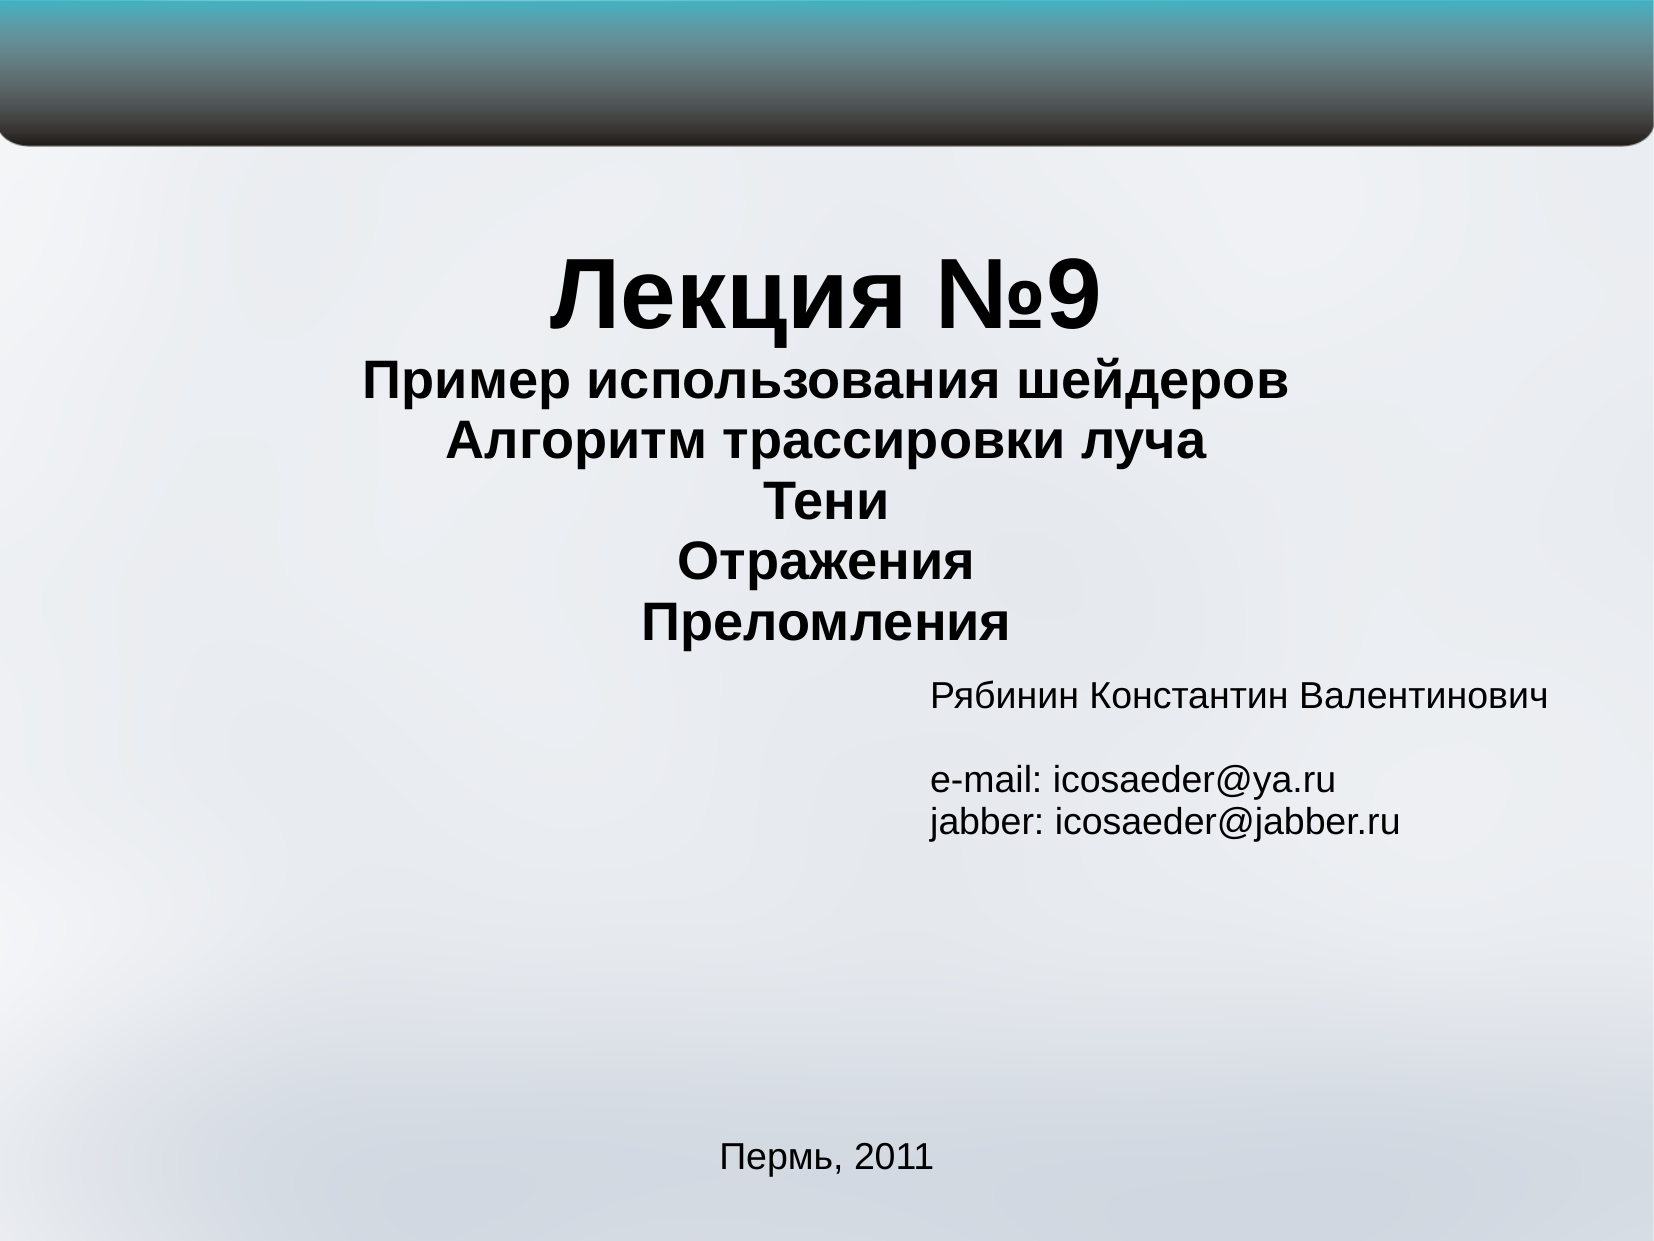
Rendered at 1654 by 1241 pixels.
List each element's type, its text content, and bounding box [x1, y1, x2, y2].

text_box Лекция №9 Пример использования шейдеров Алгоритм трассировки луча Тени Отражения Преломления [147, 230, 1506, 660]
picture [0, 0, 1654, 1241]
text_box Рябинин Константин Валентинович e-mail: icosaeder@ya.ru jabber: icosaeder@jabber.ru [915, 667, 1595, 851]
text_box Пермь, 2011 [590, 1127, 1063, 1185]
